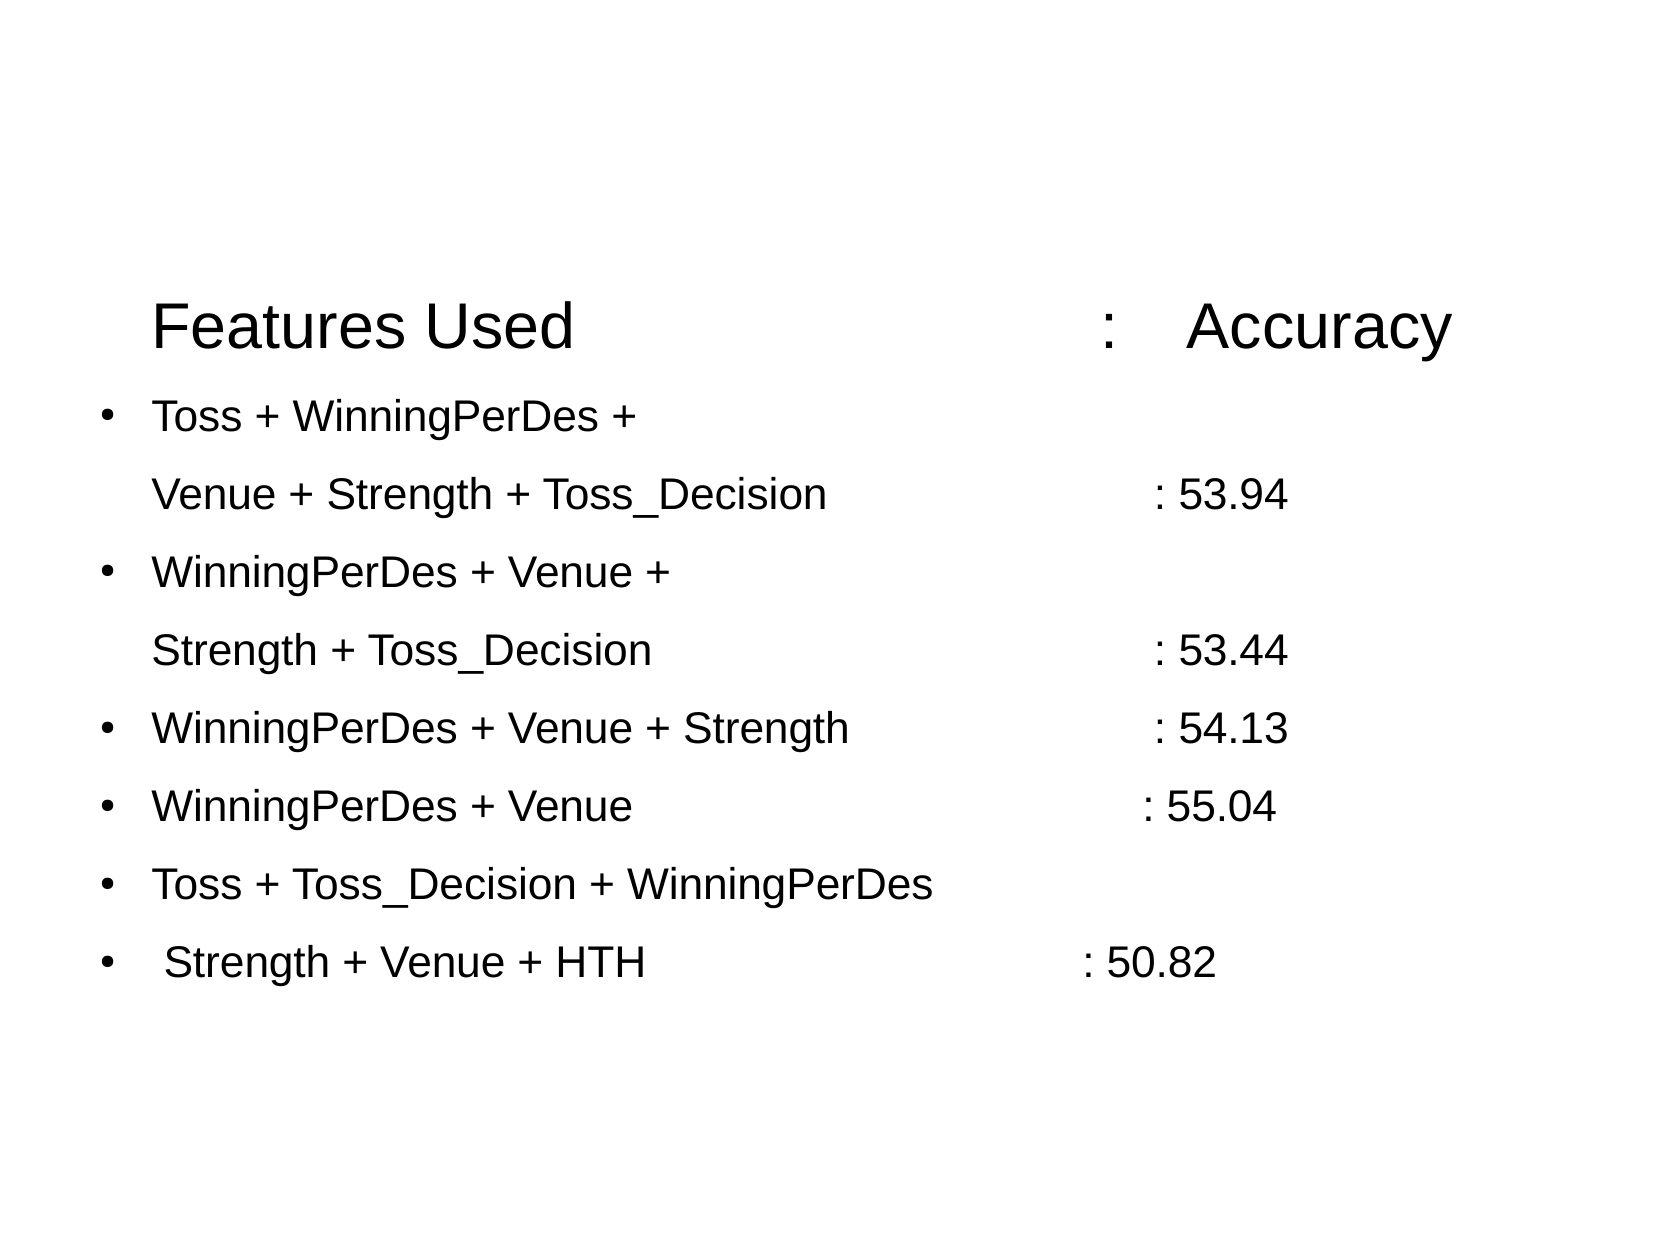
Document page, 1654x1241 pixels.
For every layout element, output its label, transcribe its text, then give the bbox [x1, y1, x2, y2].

list Features Used : Accuracy Toss + WinningPerDes + Venue + Strength + Toss_Decision : 53.94 WinningPerDes + Venue + Strength + Toss_Decision : 53.44 WinningPerDes + Venue + Strength : 54.13 WinningPerDes + Venue : 55.04 Toss + Toss_Decision + WinningPerDes Strength + Venue + HTH : 50.82 [82, 290, 1571, 1010]
